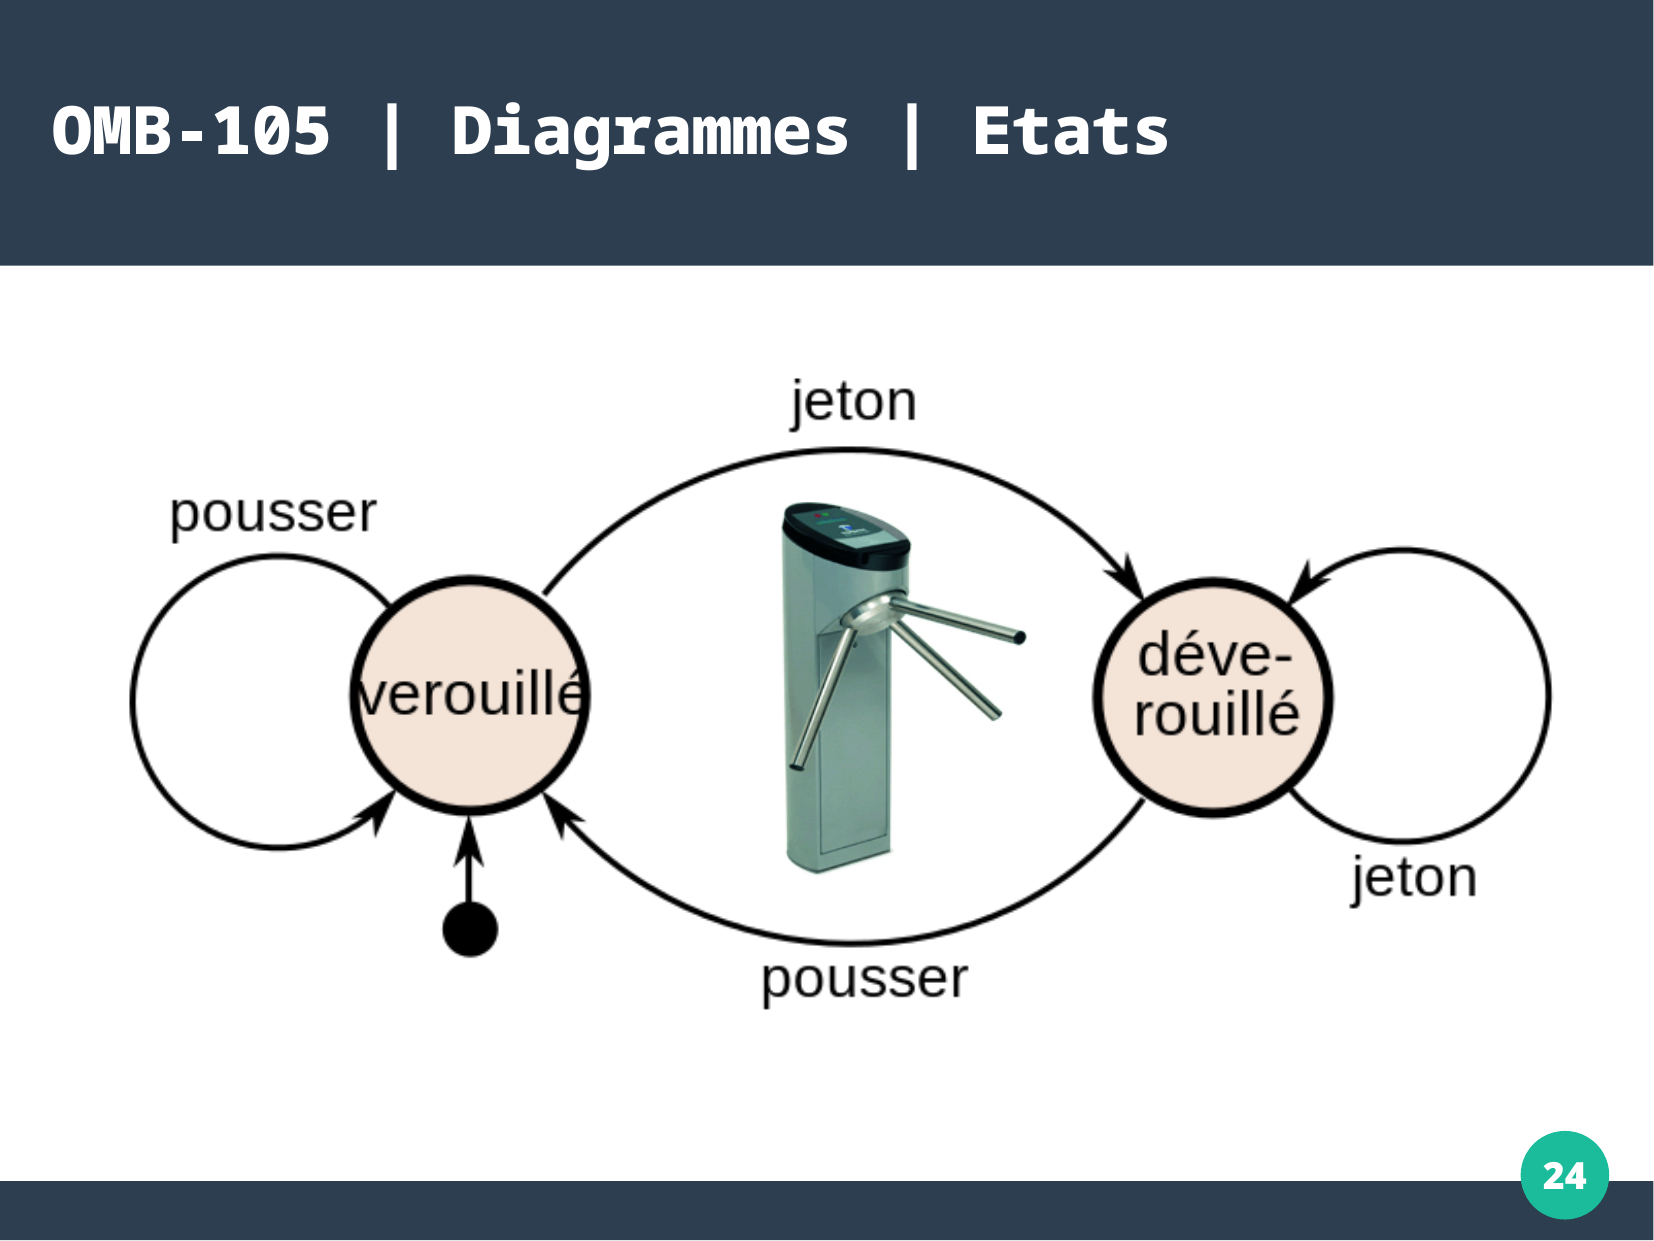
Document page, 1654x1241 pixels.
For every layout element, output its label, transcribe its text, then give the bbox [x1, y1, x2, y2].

picture [27, 344, 1654, 1051]
title OMB-105 | Diagrammes | Etats [52, 49, 1588, 208]
